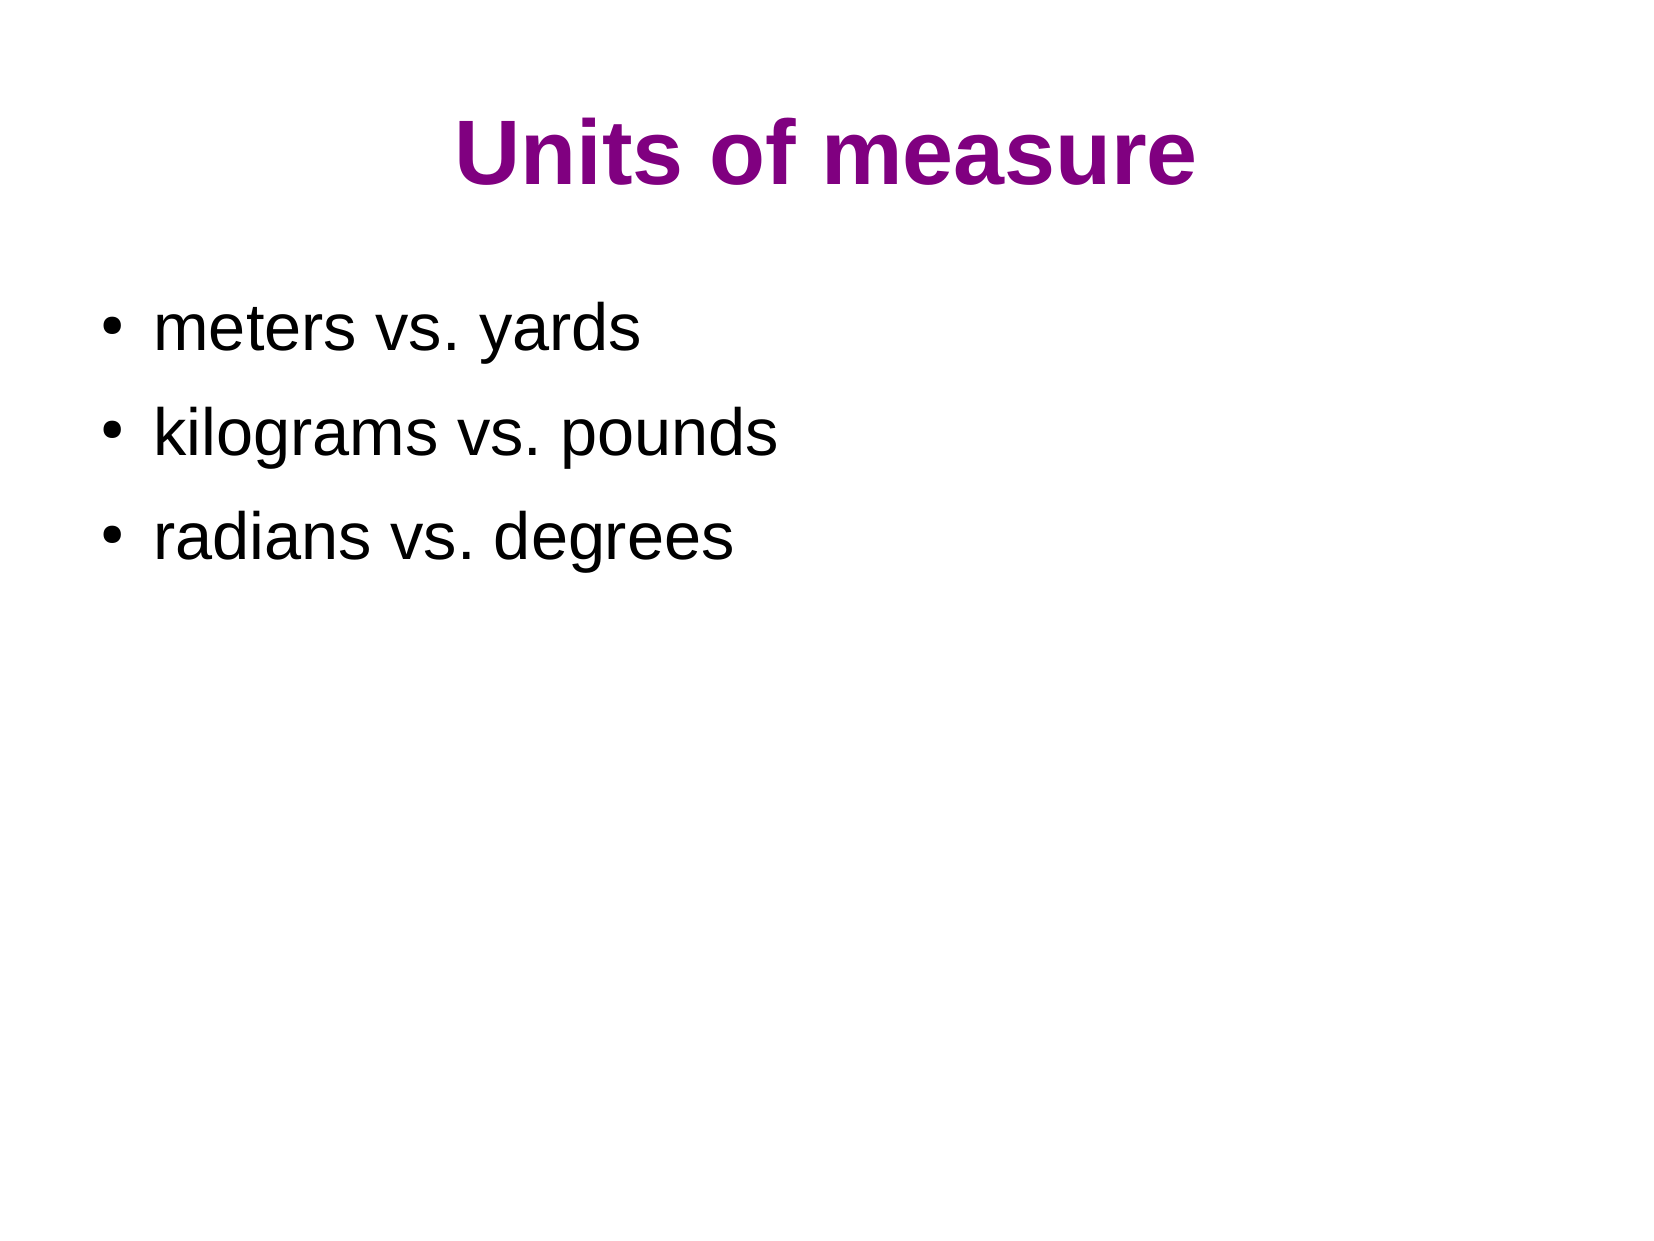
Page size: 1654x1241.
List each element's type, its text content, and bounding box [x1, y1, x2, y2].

title Units of measure [82, 49, 1571, 257]
list meters vs. yards kilograms vs. pounds radians vs. degrees [82, 290, 1571, 1010]
